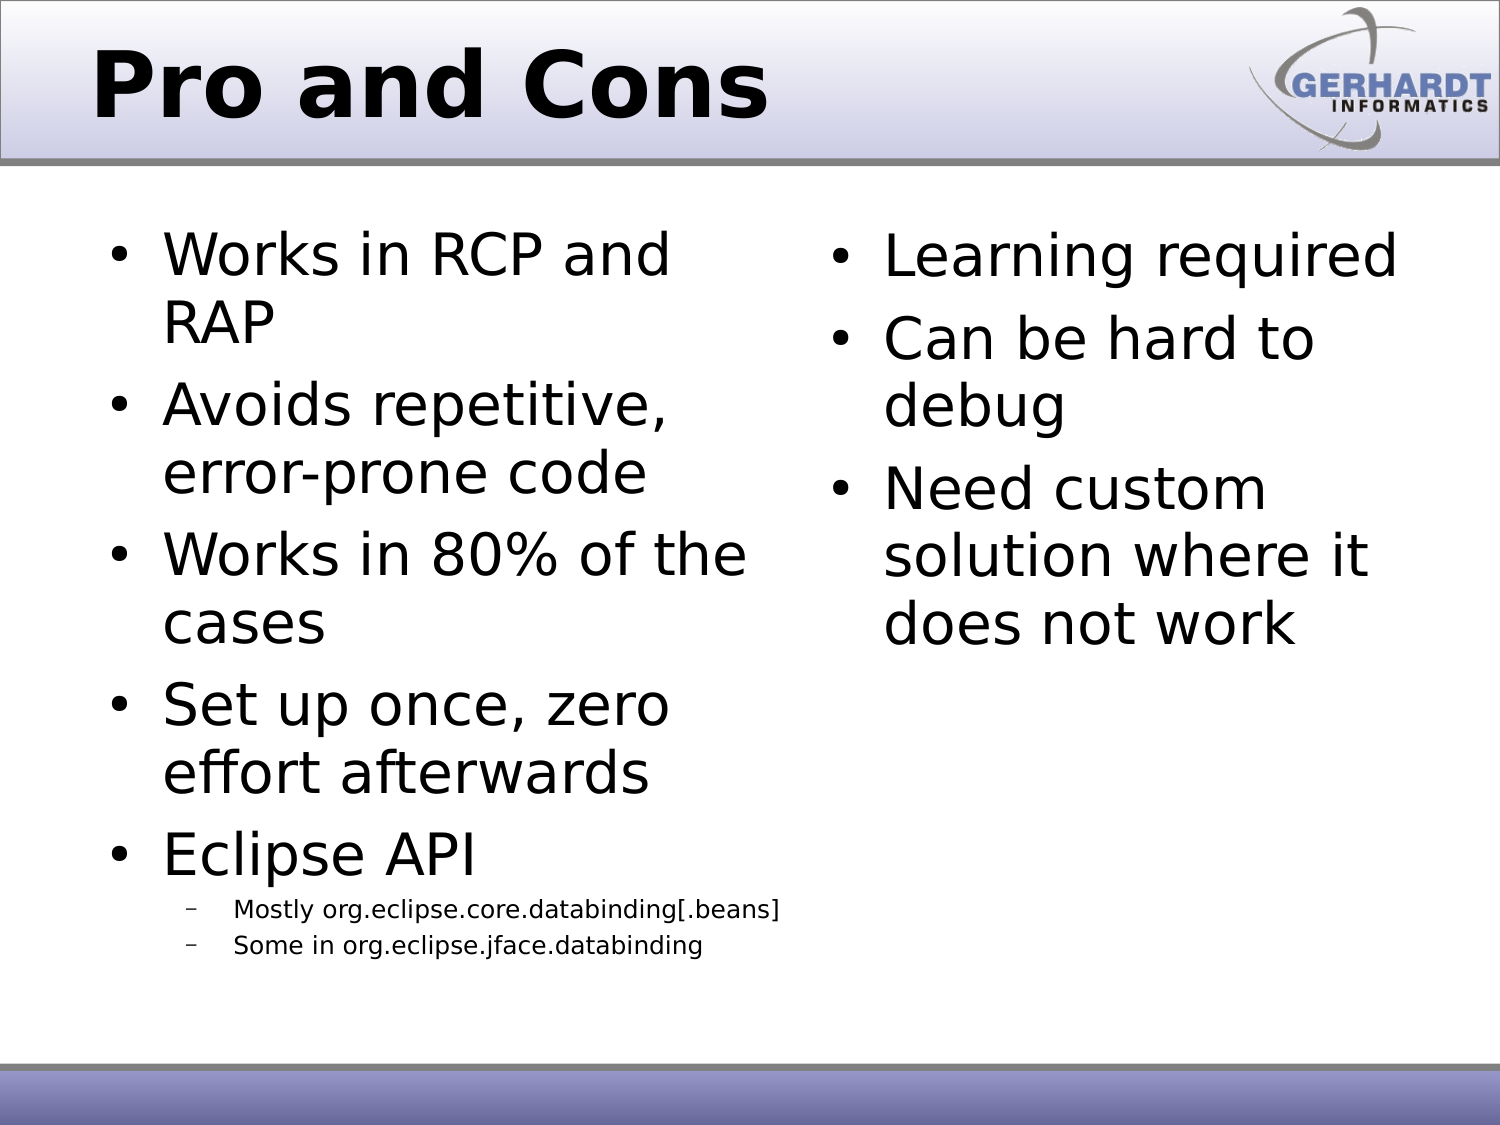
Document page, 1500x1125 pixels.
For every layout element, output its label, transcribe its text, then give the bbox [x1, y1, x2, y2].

list Works in RCP and RAP Avoids repetitive, error-prone code Works in 80% of the cases Set up once, zero effort afterwards Eclipse API Mostly org.eclipse.core.databinding[.beans] Some in org.eclipse.jface.databinding [76, 214, 798, 1004]
list Learning required Can be hard to debug Need custom solution where it does not work [797, 215, 1461, 958]
title Pro and Cons [75, 0, 1426, 180]
picture [1426, 7, 1491, 151]
